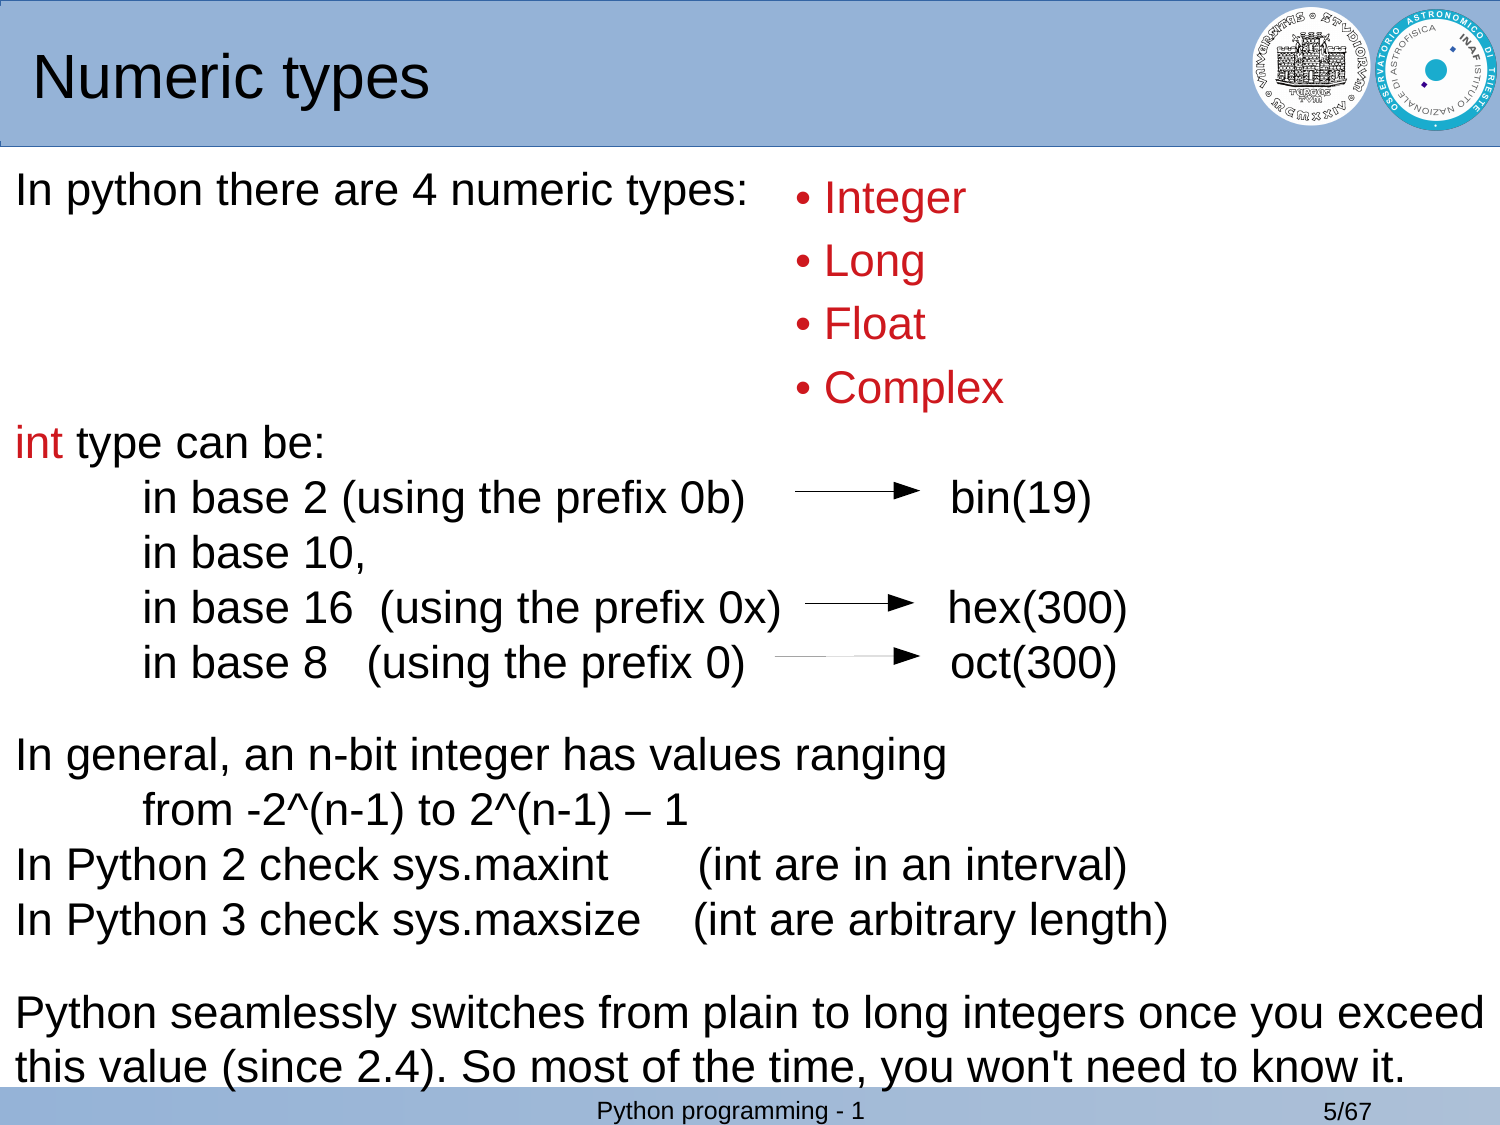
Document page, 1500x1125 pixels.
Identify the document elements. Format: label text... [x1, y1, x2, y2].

picture [1253, 0, 1500, 143]
text_box Numeric types [0, 5, 1253, 141]
list In python there are 4 numeric types: int type can be: in base 2 (using the prefix 0b) bin(19) in base 10, in base 16 (using the prefix 0x) hex(300) in base 8 (using the prefix 0) oct(300) In general, an n-bit integer has values ranging from -2^(n-1) to 2^(n-1) – 1 In Python 2 check sys.maxint (int are in an interval) In Python 3 check sys.maxsize (int are arbitrary length) Python seamlessly switches from plain to long integers once you exceed this value (since 2.4). So most of the time, you won't need to know it. [0, 143, 1500, 1000]
